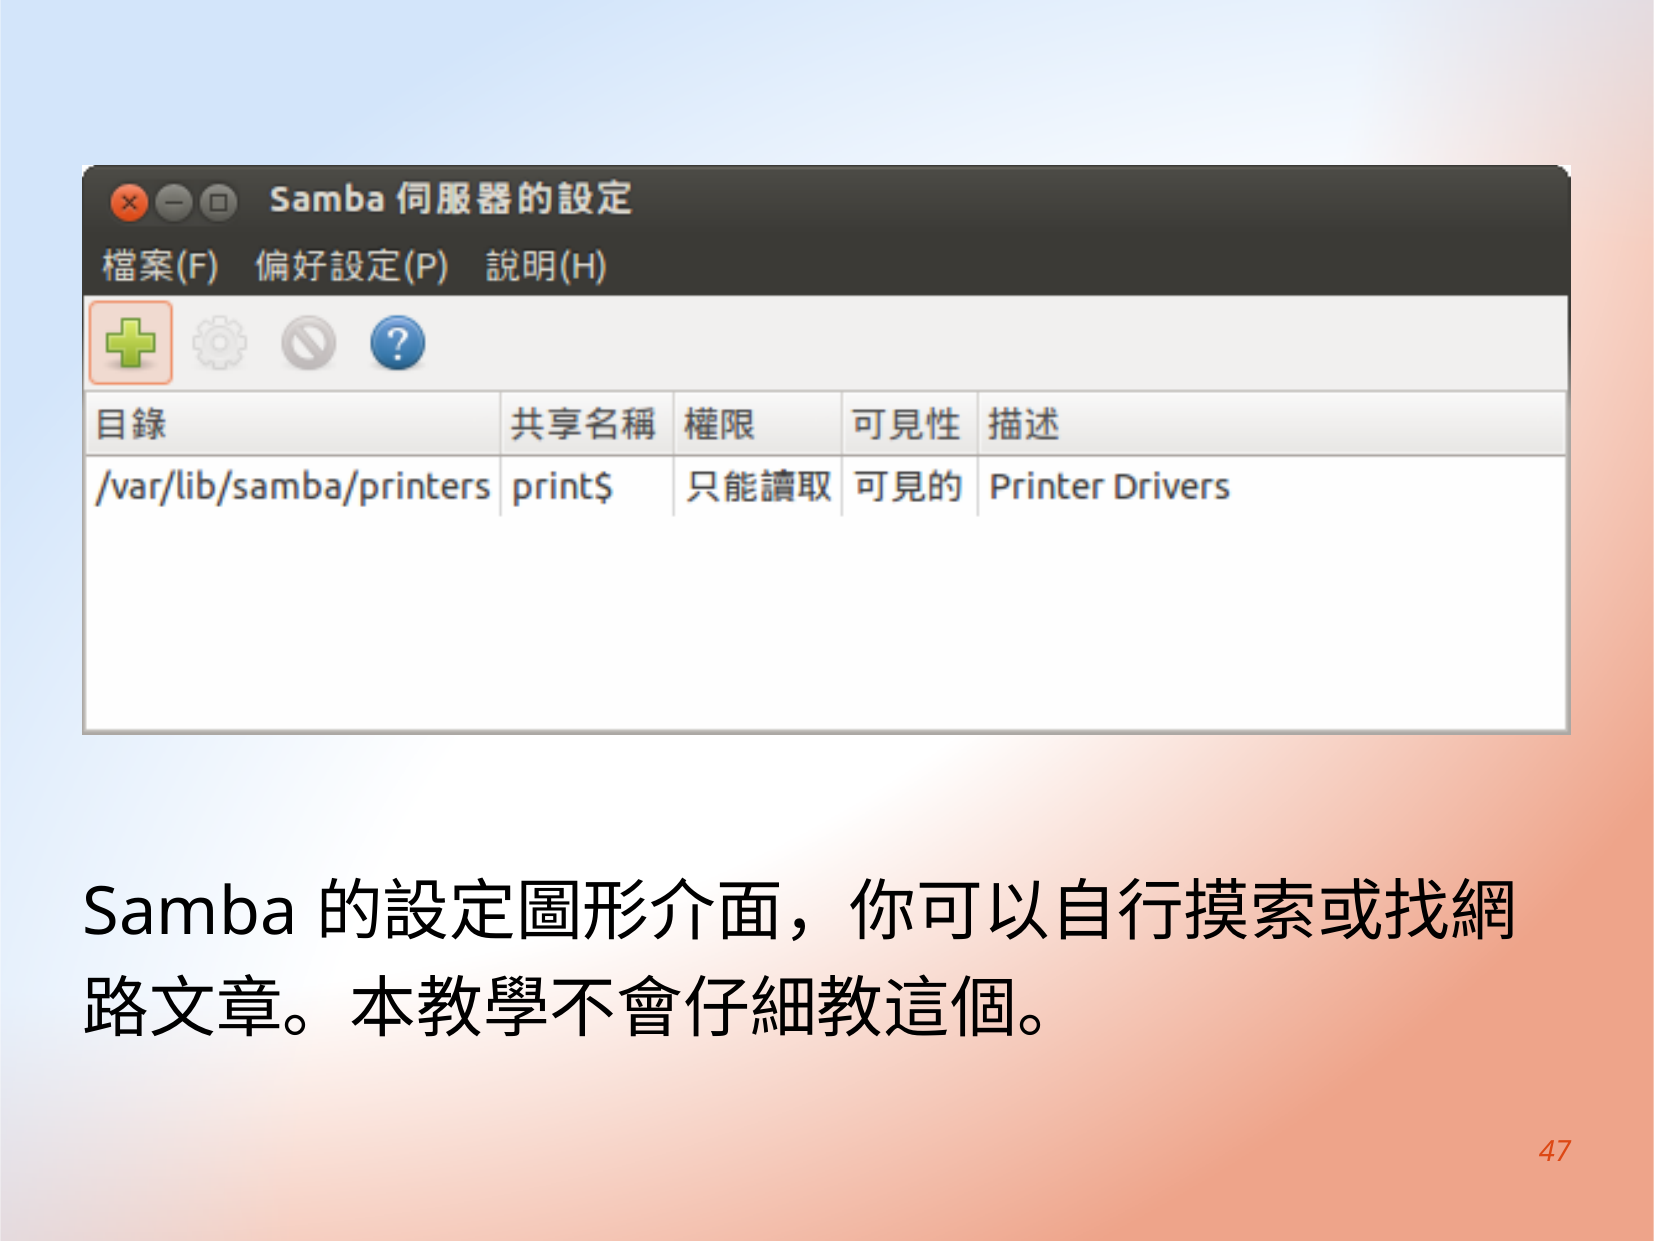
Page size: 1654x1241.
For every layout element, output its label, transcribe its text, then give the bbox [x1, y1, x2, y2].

list Samba的設定圖形介面，你可以自行摸索或找網路文章。本教學不會仔細教這個。 [82, 857, 1571, 1201]
picture [0, 0, 1654, 1241]
